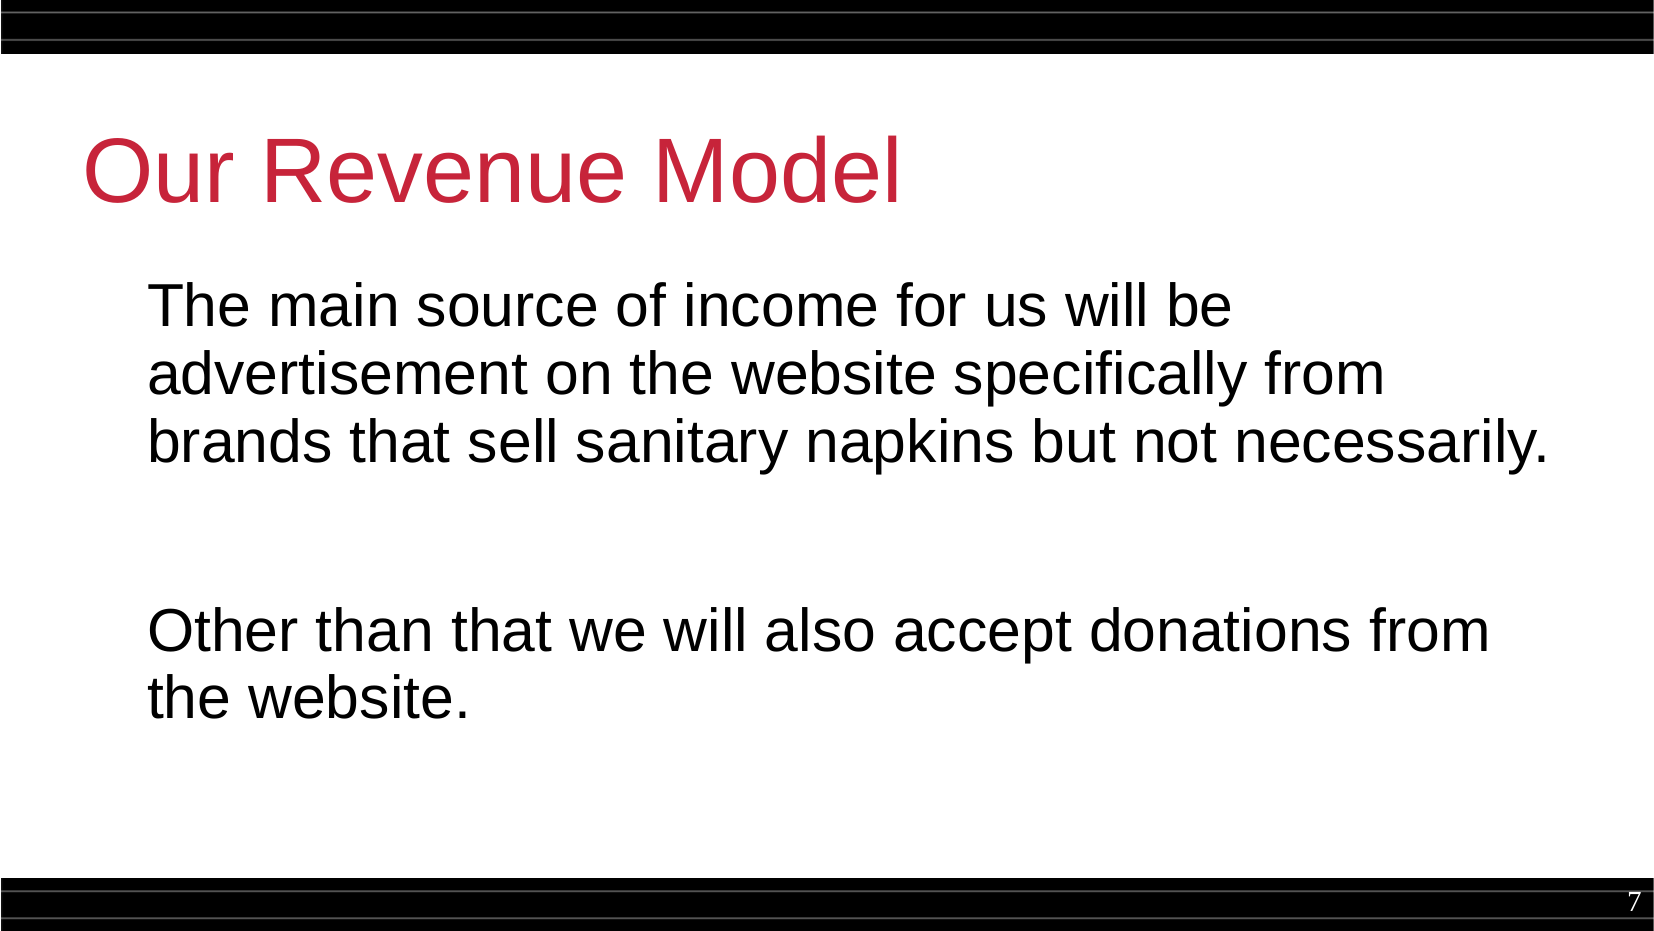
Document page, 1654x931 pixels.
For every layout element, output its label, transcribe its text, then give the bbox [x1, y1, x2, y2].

picture [1, 878, 1654, 931]
list The main source of income for us will be advertisement on the website specifically from brands that sell sanitary napkins but not necessarily. Other than that we will also accept donations from the website. [82, 271, 1571, 758]
title Our Revenue Model [82, 92, 1571, 249]
picture [1, 0, 1654, 54]
